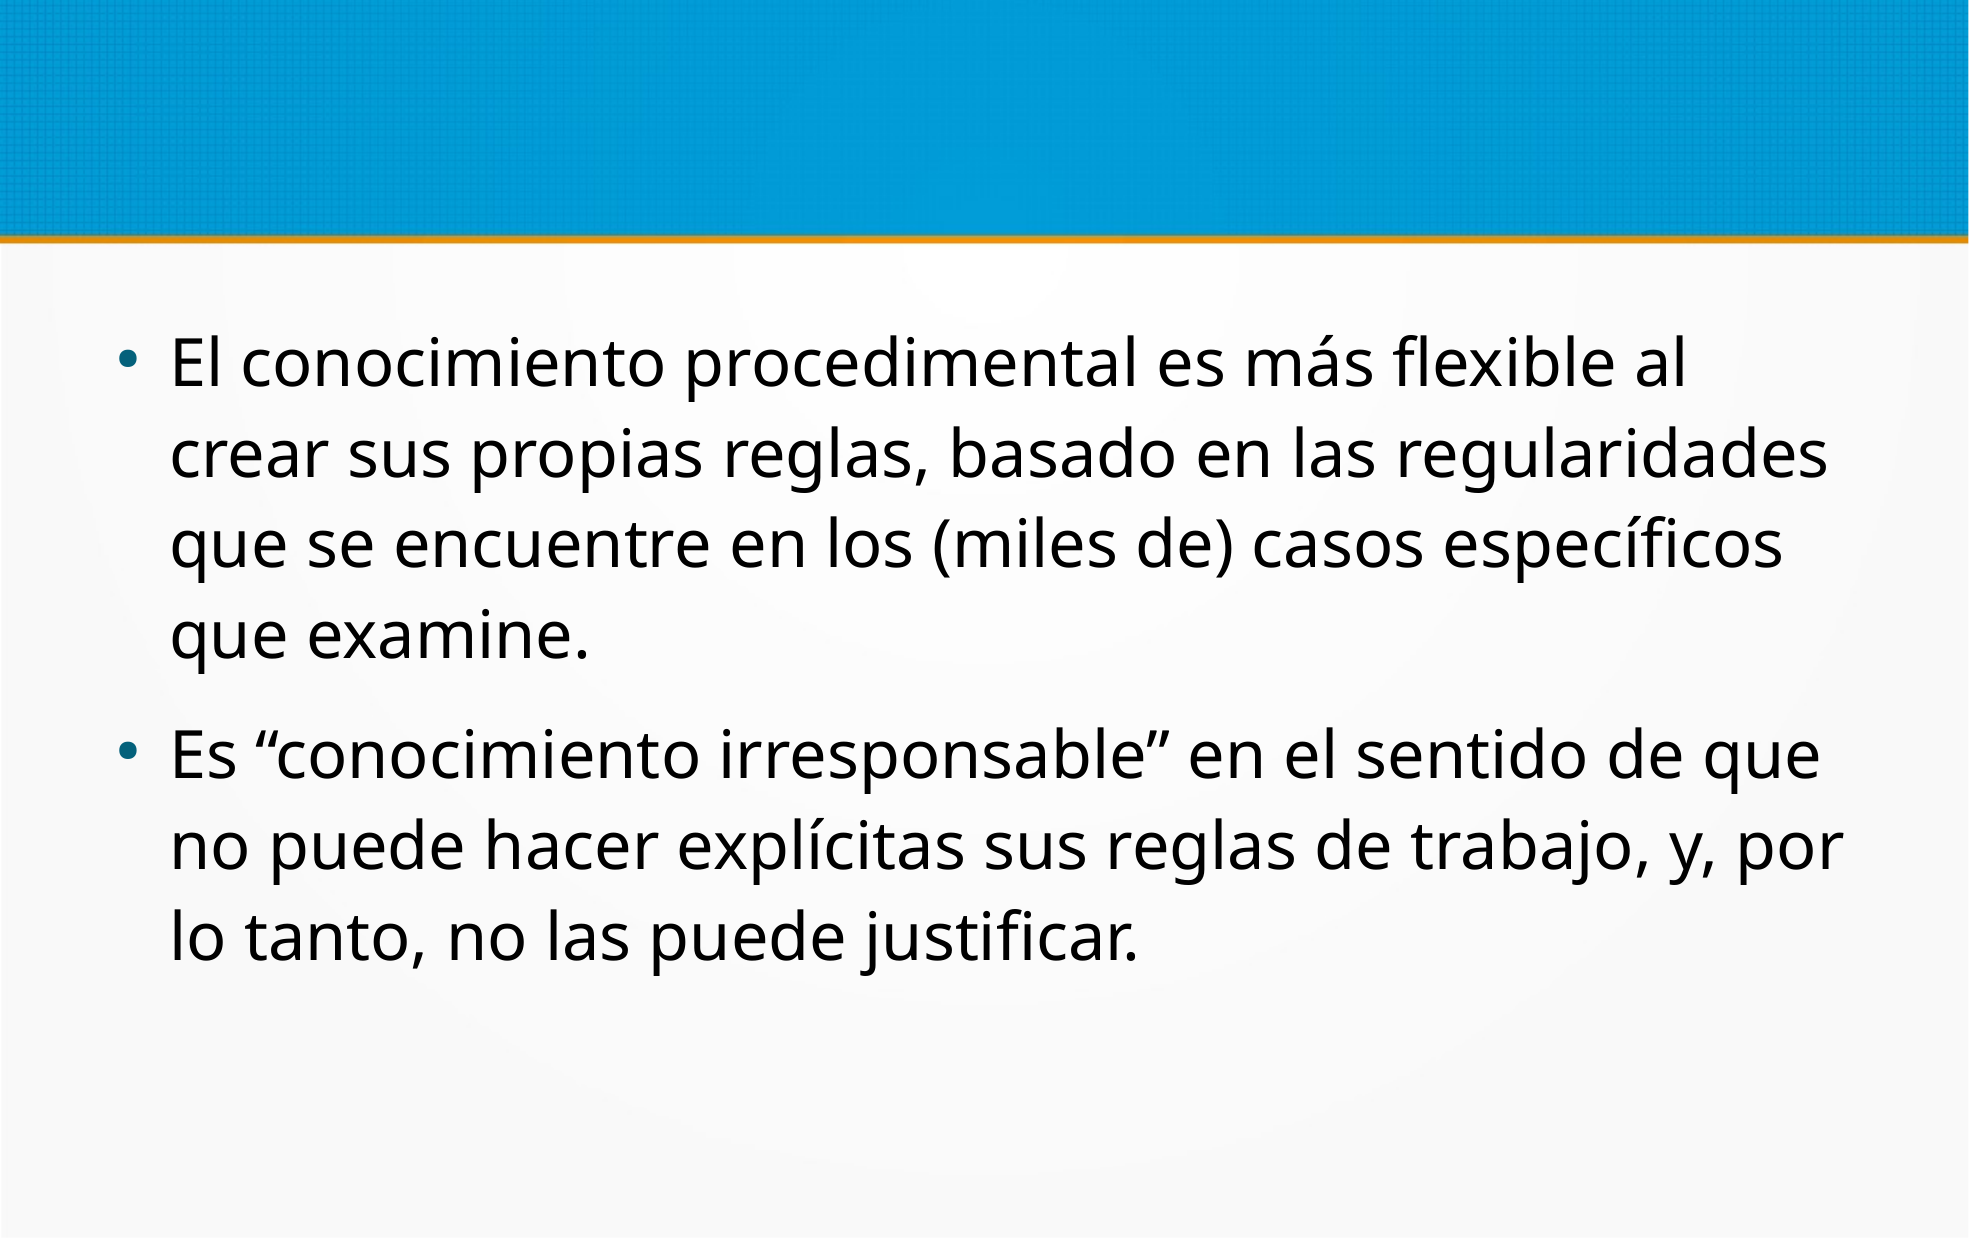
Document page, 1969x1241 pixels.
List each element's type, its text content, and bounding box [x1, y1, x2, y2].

list El conocimiento procedimental es más flexible al crear sus propias reglas, basado en las regularidades que se encuentre en los (miles de) casos específicos que examine. Es “conocimiento irresponsable” en el sentido de que no puede hacer explícitas sus reglas de trabajo, y, por lo tanto, no las puede justificar. [98, 315, 1861, 1081]
picture [0, 233, 1969, 1241]
